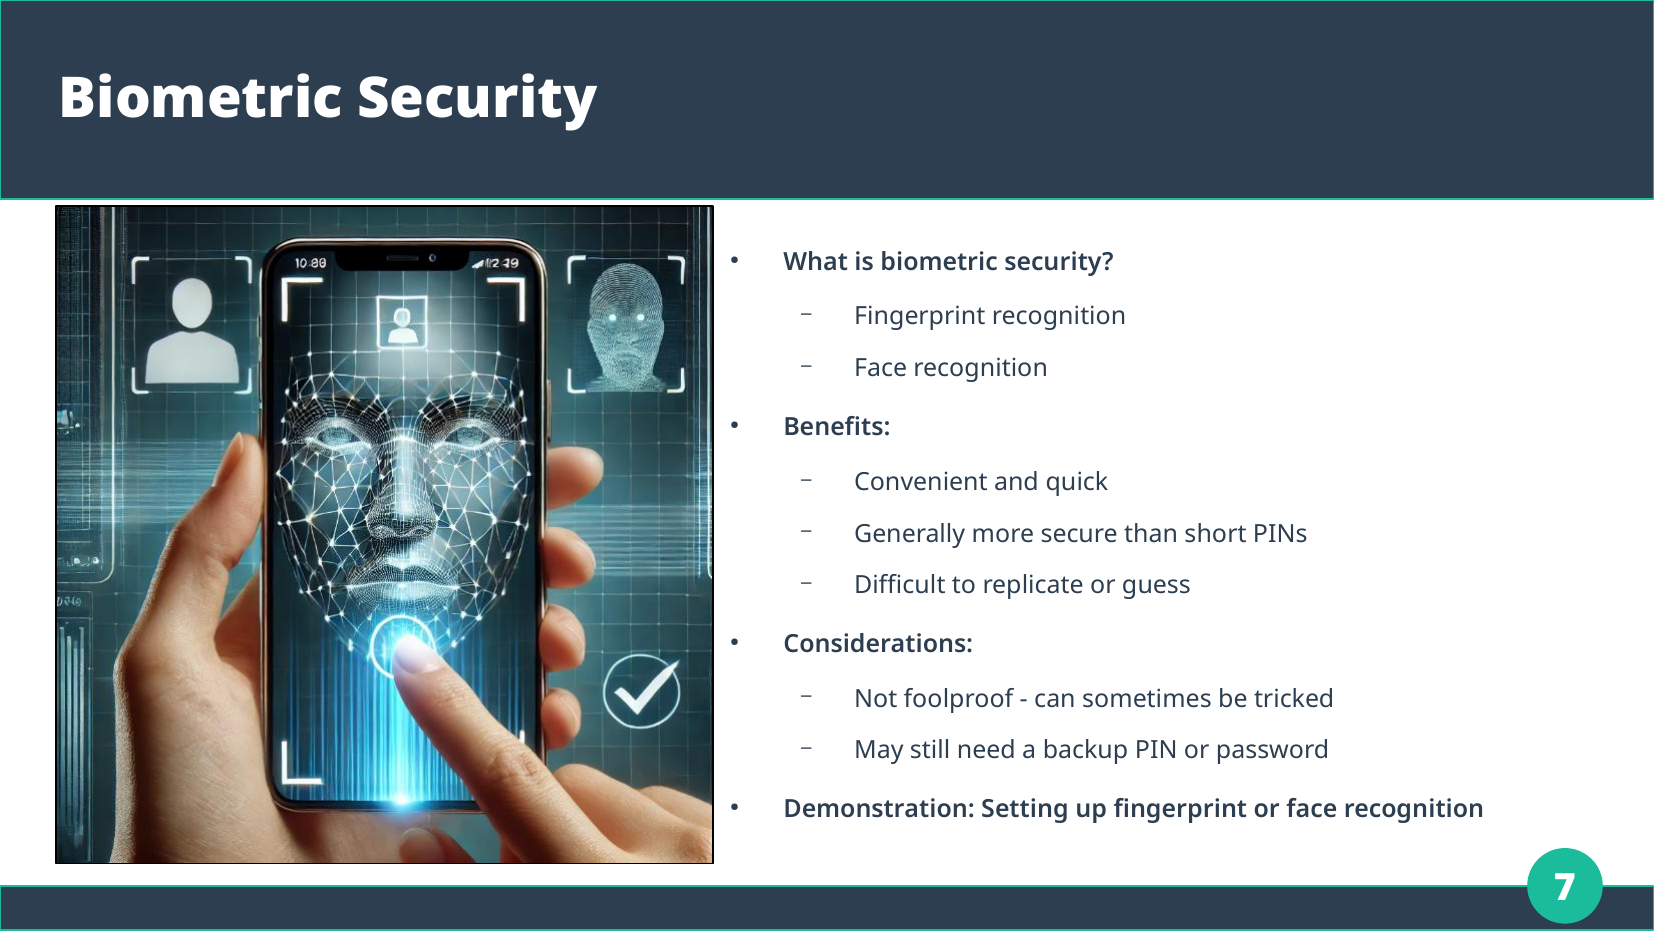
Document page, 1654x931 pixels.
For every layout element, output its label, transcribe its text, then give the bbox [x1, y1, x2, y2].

list What is biometric security? Fingerprint recognition Face recognition Benefits: Convenient and quick Generally more secure than short PINs Difficult to replicate or guess Considerations: Not foolproof - can sometimes be tricked May still need a backup PIN or password Demonstration: Setting up fingerprint or face recognition [714, 243, 1595, 864]
picture [56, 206, 713, 863]
title Biometric Security [59, 37, 1595, 156]
